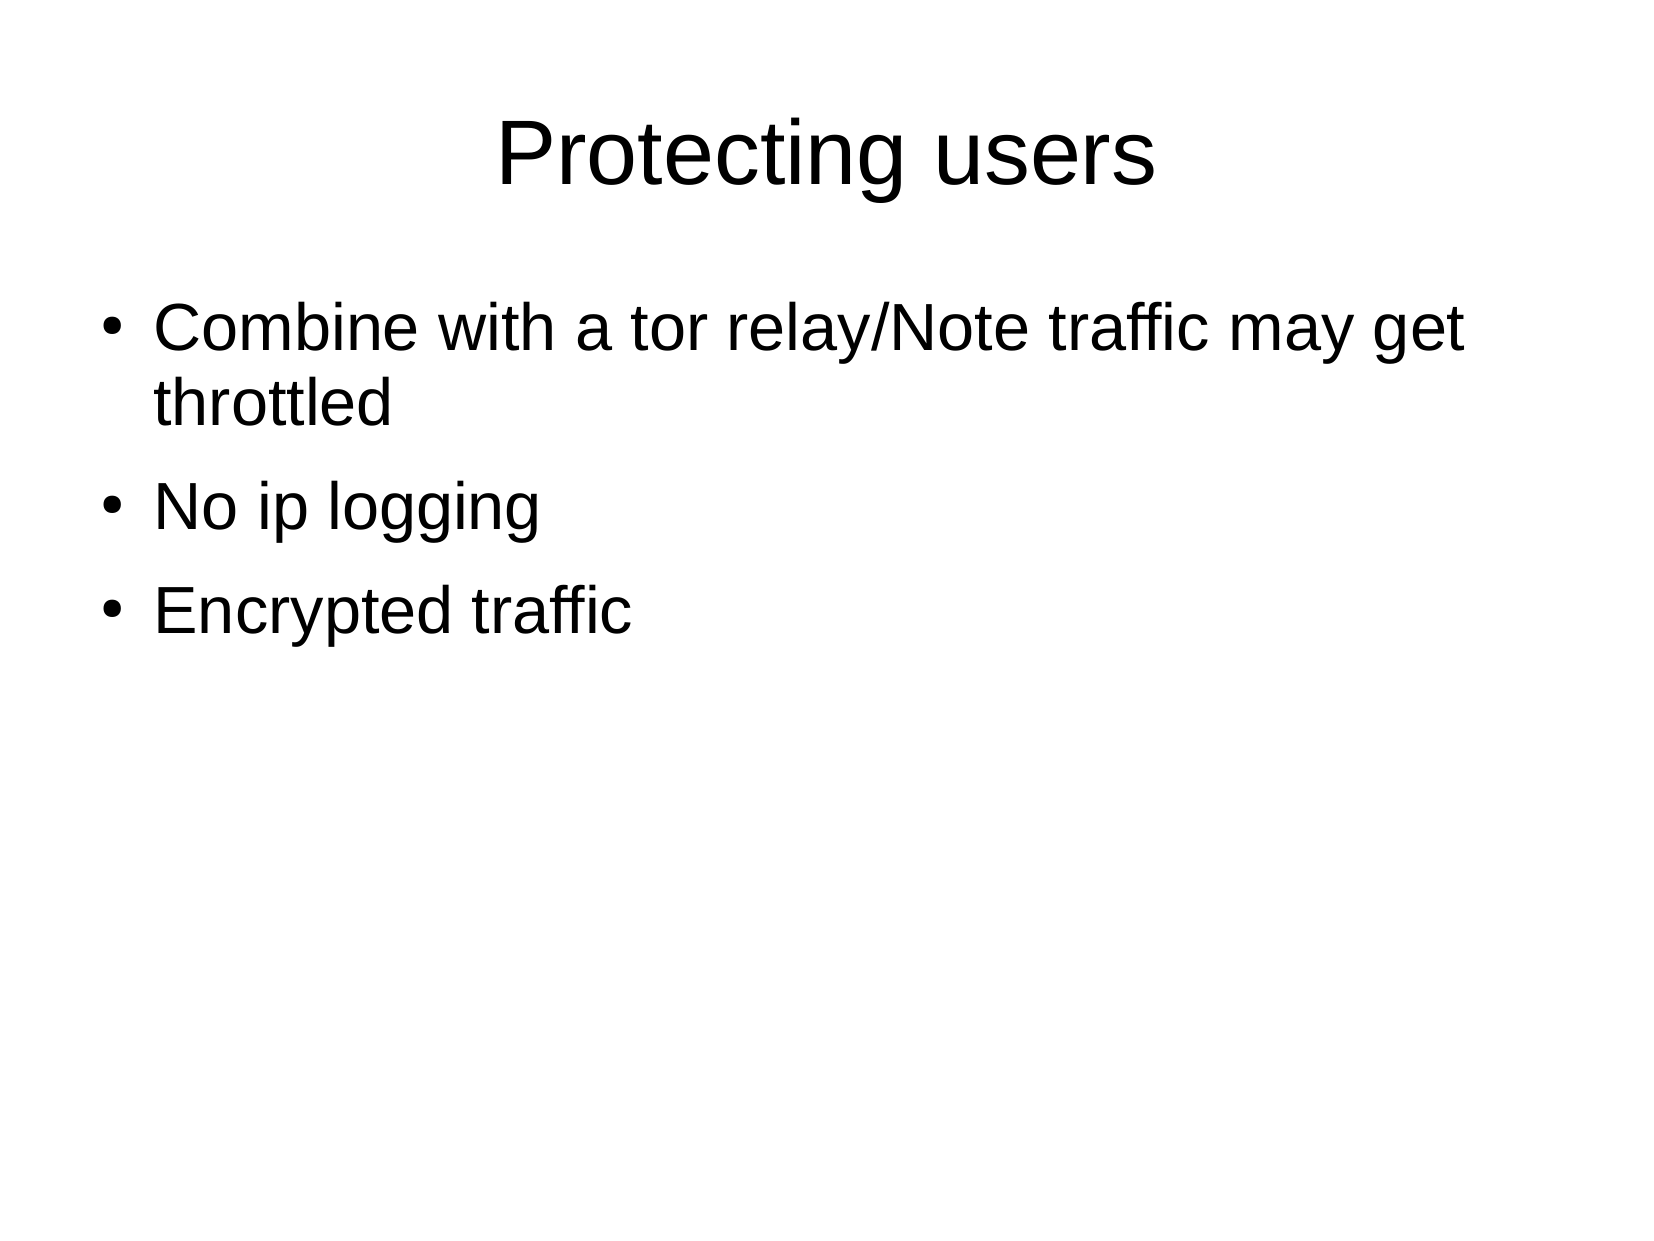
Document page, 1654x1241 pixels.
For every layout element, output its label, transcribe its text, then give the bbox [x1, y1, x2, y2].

list Combine with a tor relay/Note traffic may get throttled No ip logging Encrypted traffic [82, 290, 1571, 1010]
title Protecting users [82, 49, 1571, 257]
